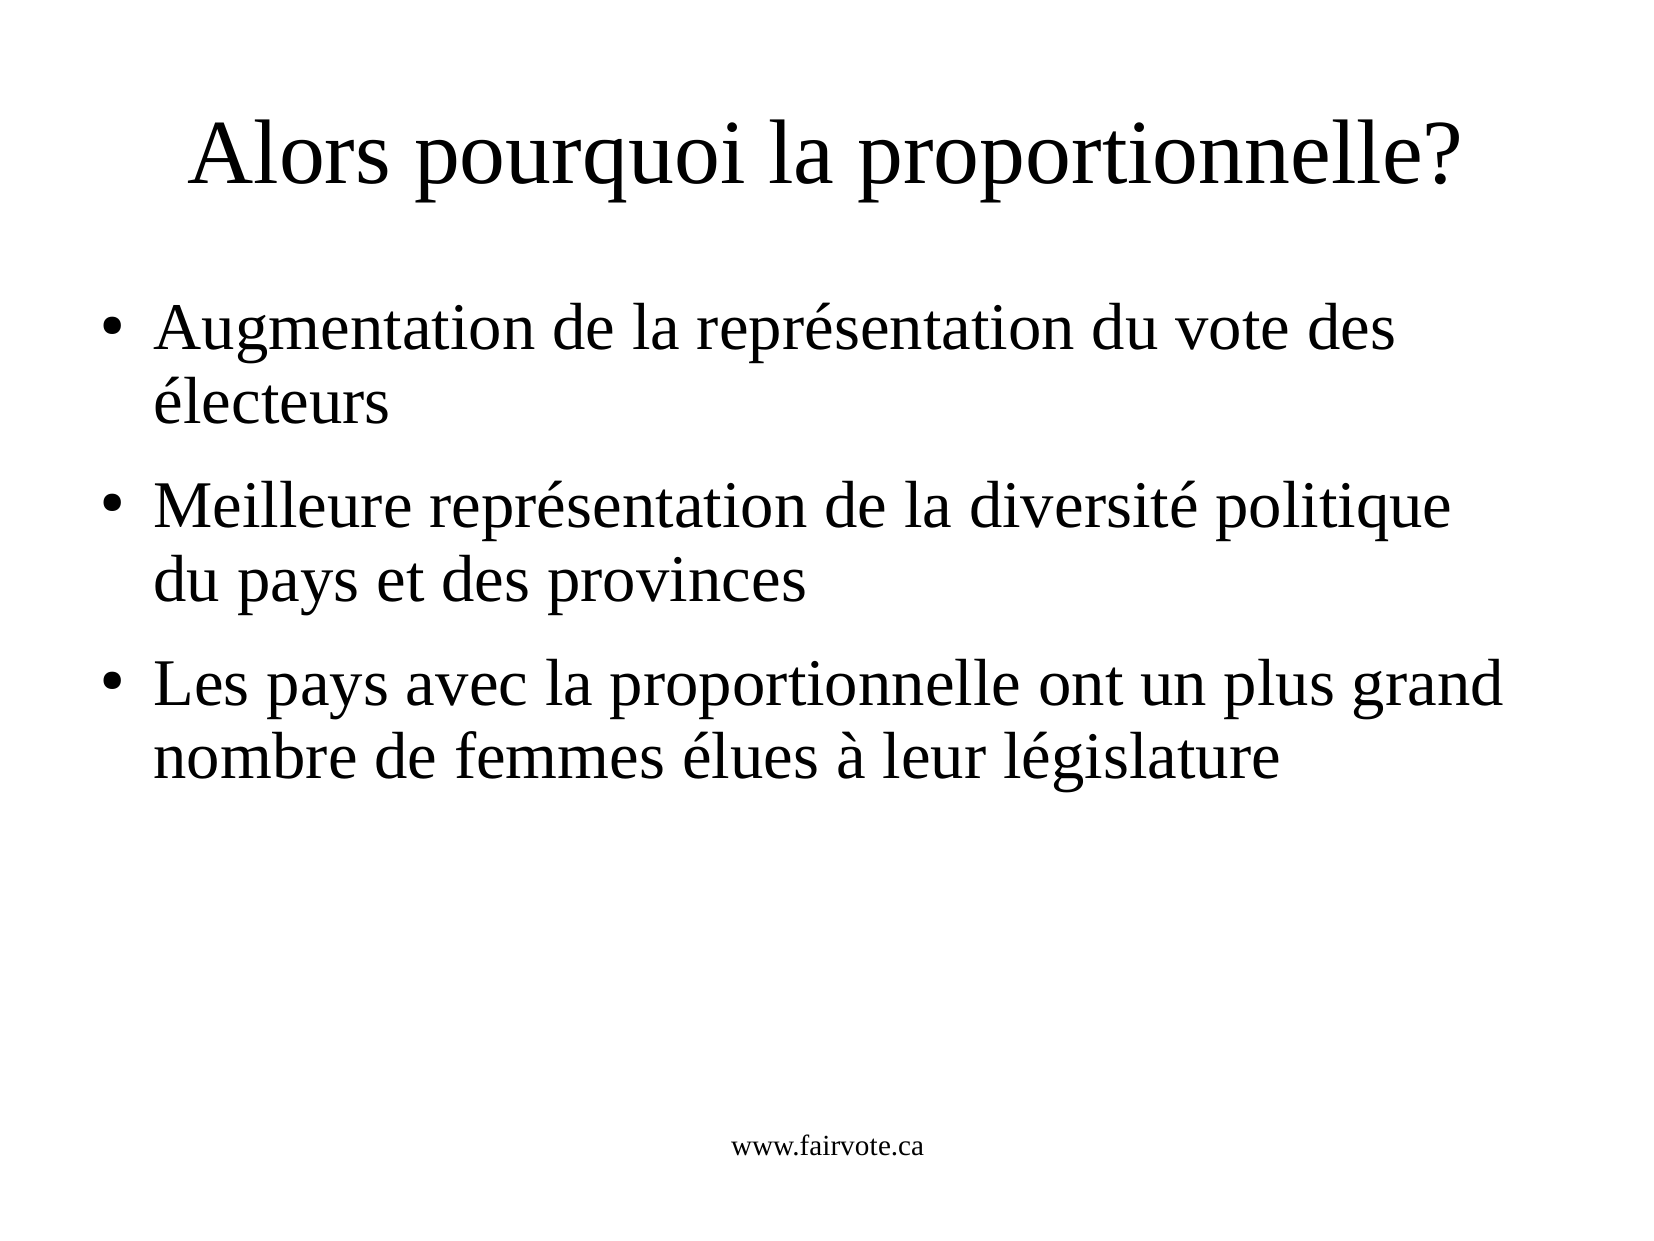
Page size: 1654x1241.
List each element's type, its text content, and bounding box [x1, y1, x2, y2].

title Alors pourquoi la proportionnelle? [82, 49, 1571, 257]
list Augmentation de la représentation du vote des électeurs Meilleure représentation de la diversité politique du pays et des provinces Les pays avec la proportionnelle ont un plus grand nombre de femmes élues à leur législature [82, 290, 1538, 1010]
